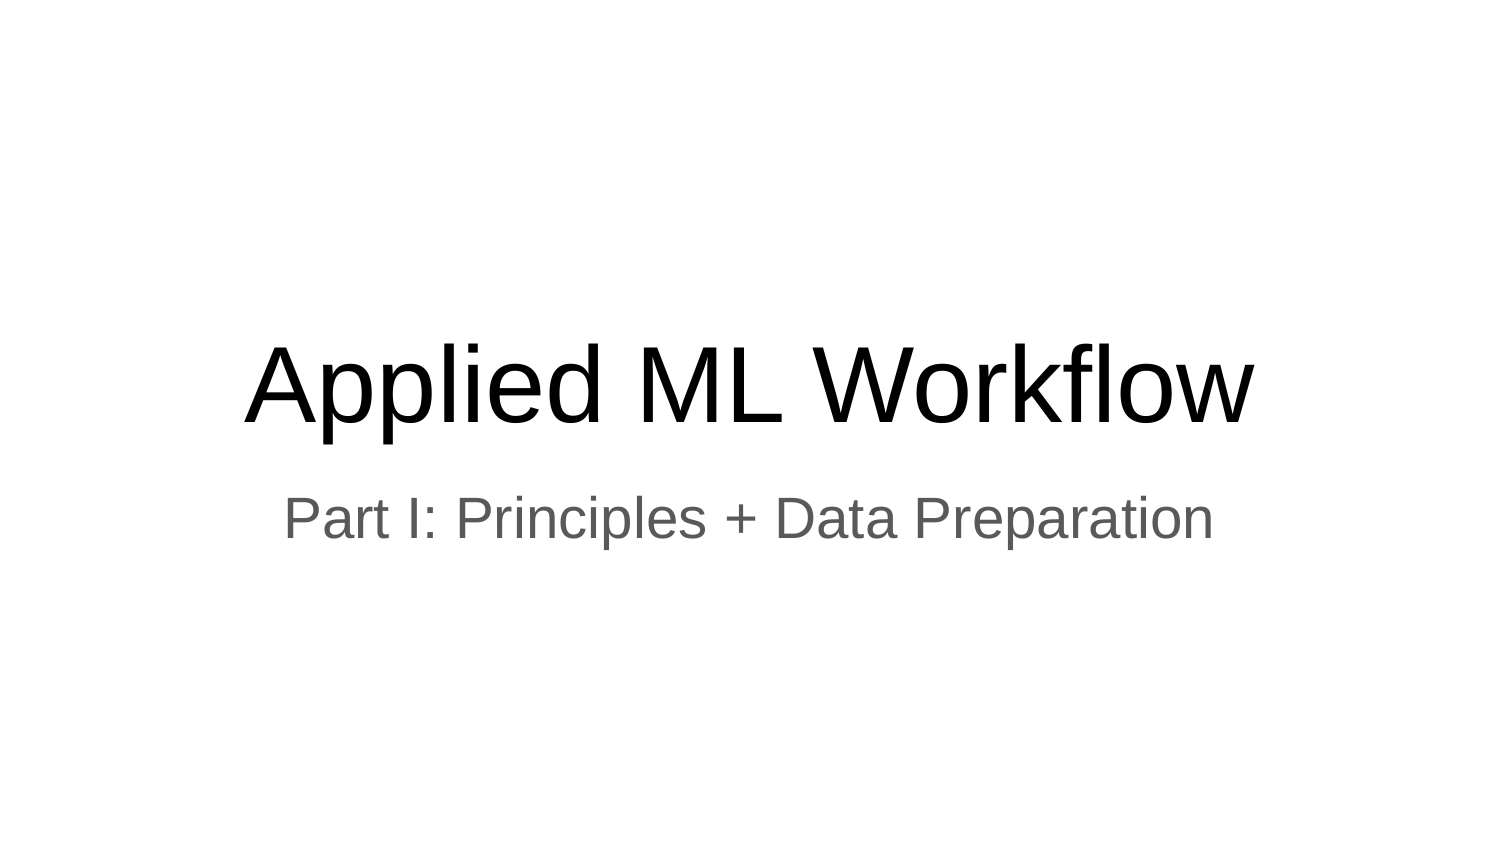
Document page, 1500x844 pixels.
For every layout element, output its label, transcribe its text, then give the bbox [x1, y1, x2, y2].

title Applied ML Workflow [51, 122, 1449, 459]
subtitle Part I: Principles + Data Preparation [51, 464, 1449, 595]
